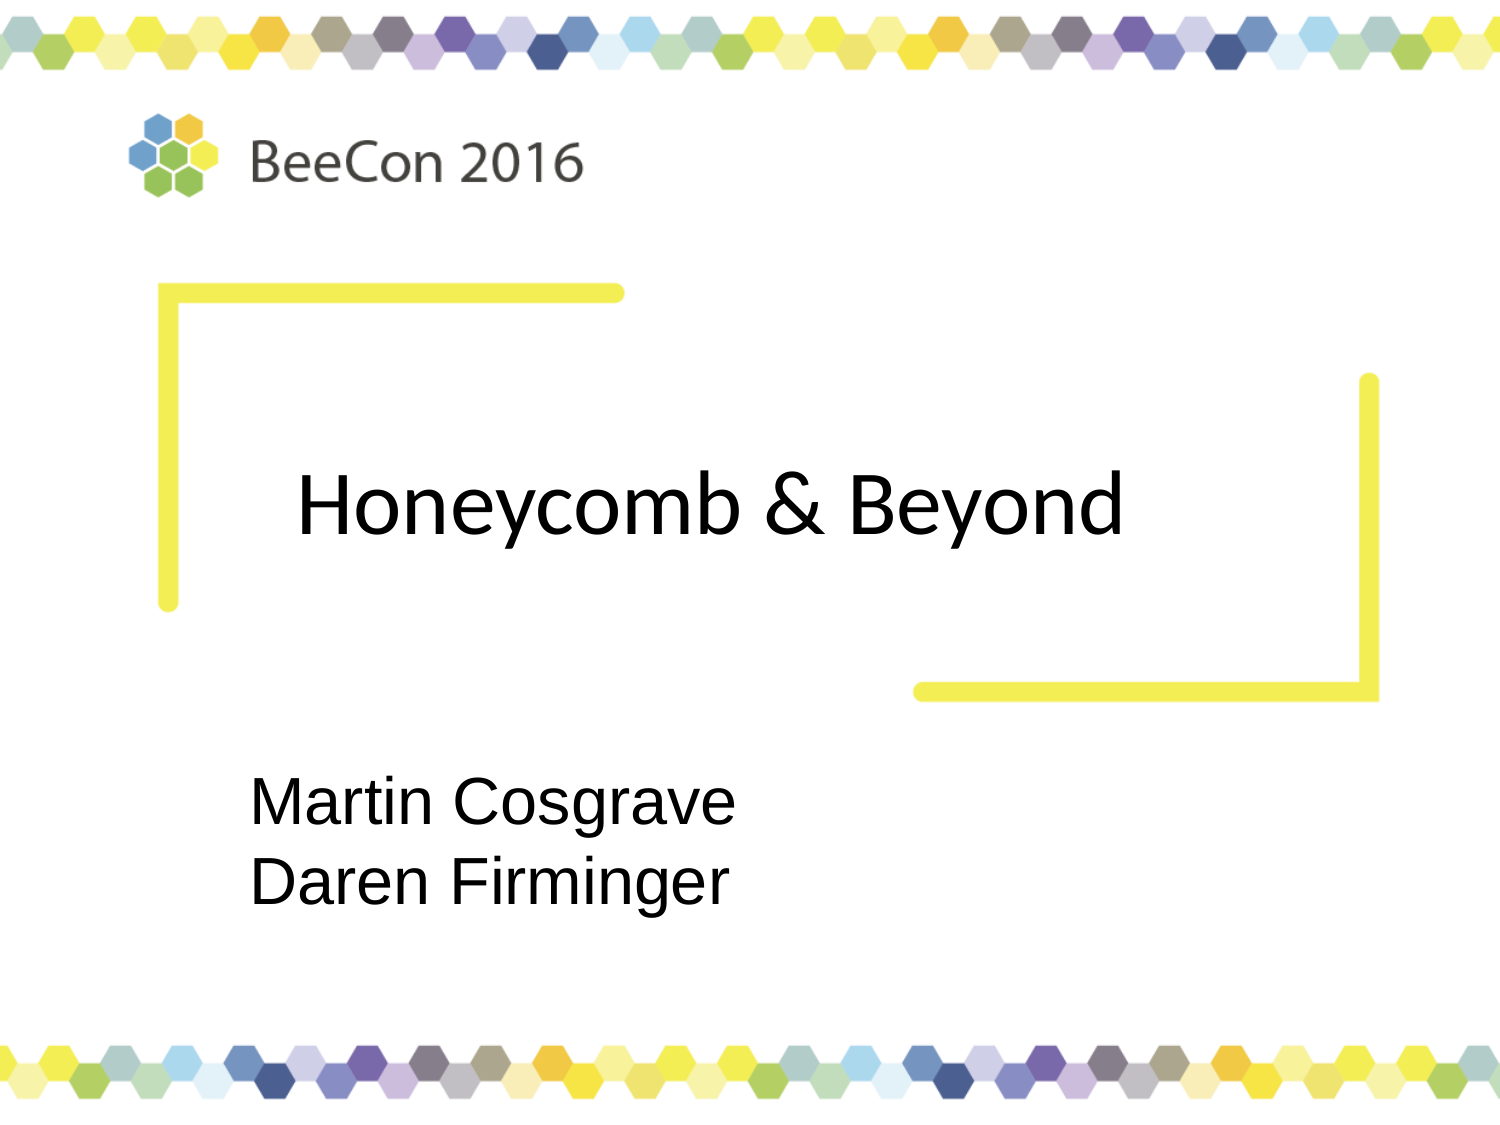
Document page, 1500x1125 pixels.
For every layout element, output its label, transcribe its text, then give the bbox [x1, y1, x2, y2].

subtitle Martin Cosgrave Daren Firminger [234, 750, 1285, 1008]
title Honeycomb & Beyond [281, 339, 1254, 657]
picture [0, 0, 1500, 1125]
